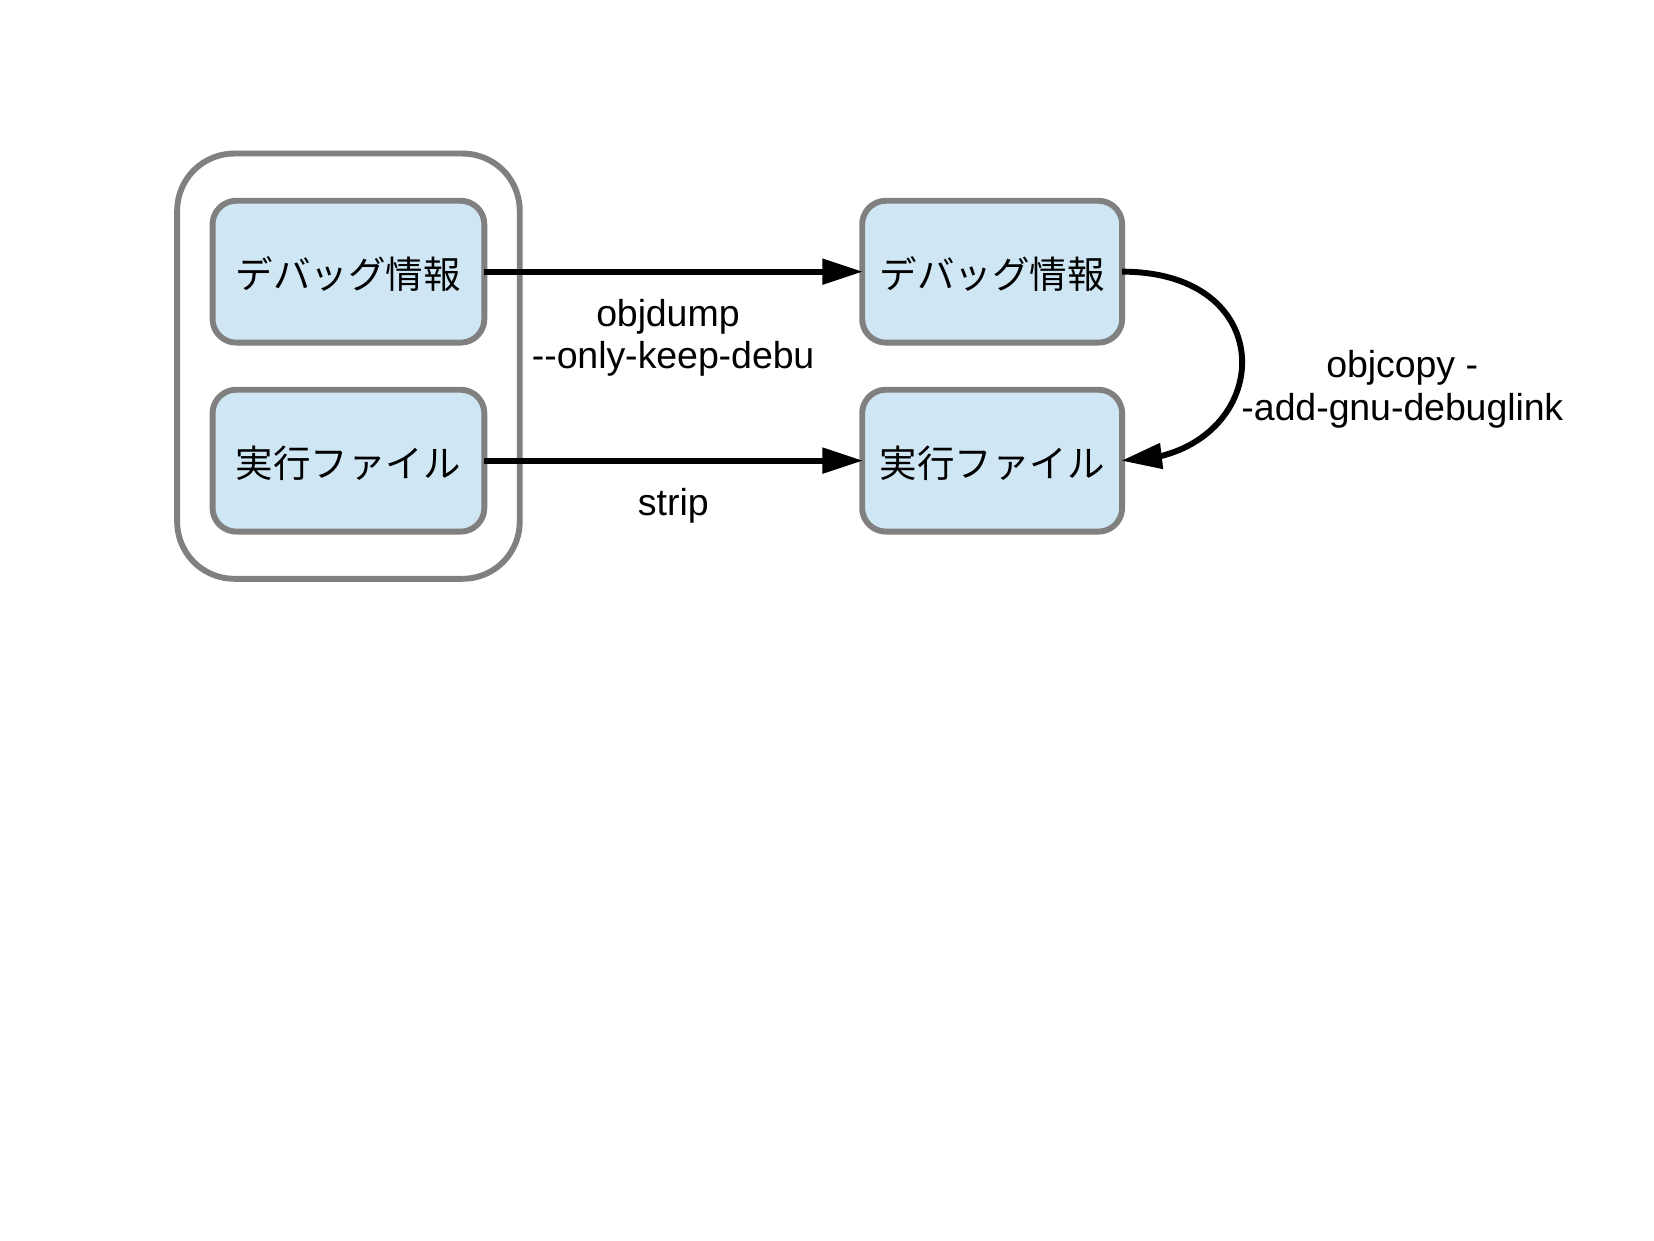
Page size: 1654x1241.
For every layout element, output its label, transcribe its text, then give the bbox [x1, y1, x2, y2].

text_box デバッグ情報 [862, 200, 1123, 343]
text_box objcopy - -add-gnu-debuglink [1150, 336, 1654, 436]
text_box 実行ファイル [862, 389, 1123, 532]
text_box [177, 153, 520, 579]
text_box デバッグ情報 [212, 200, 485, 343]
text_box 実行ファイル [212, 389, 485, 532]
